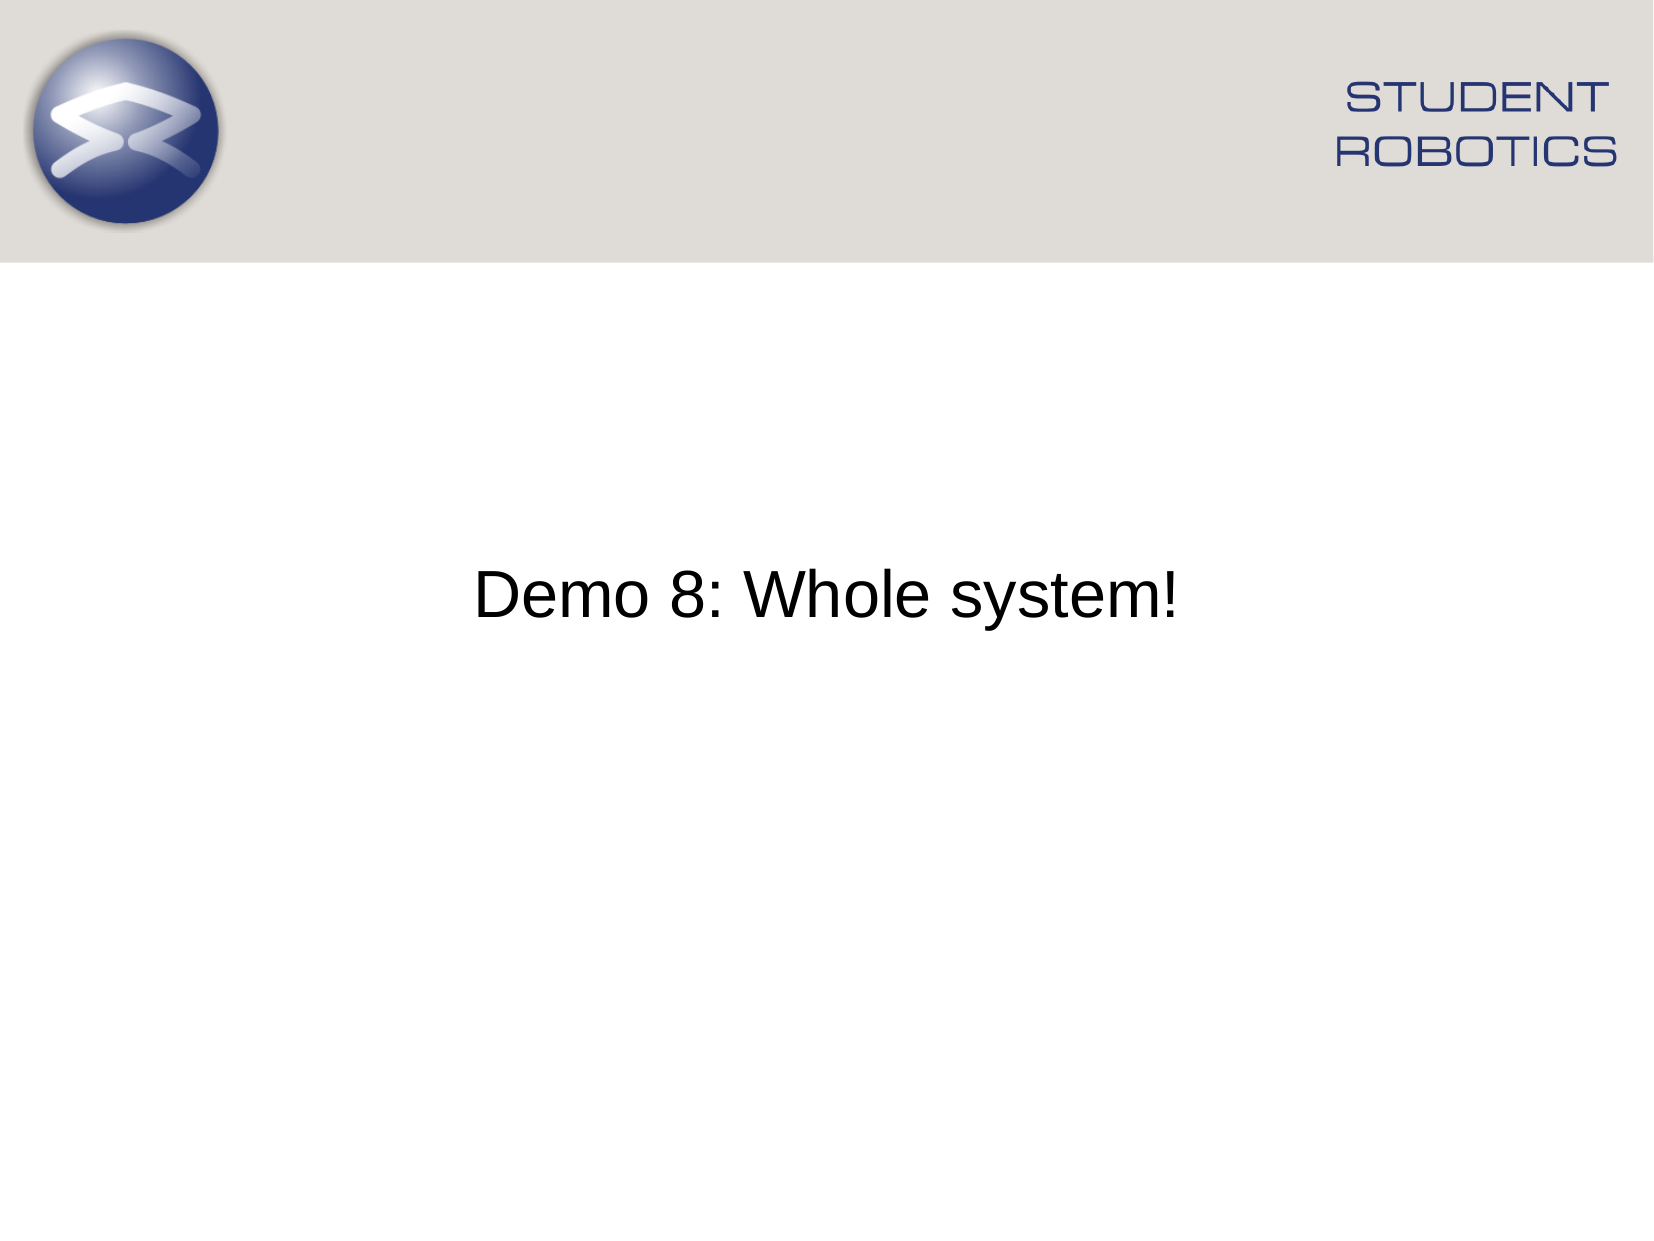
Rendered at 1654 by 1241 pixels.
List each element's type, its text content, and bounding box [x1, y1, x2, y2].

picture [1571, 68, 1633, 174]
picture [9, 19, 82, 245]
subtitle Demo 8: Whole system! [82, 7, 1571, 1102]
